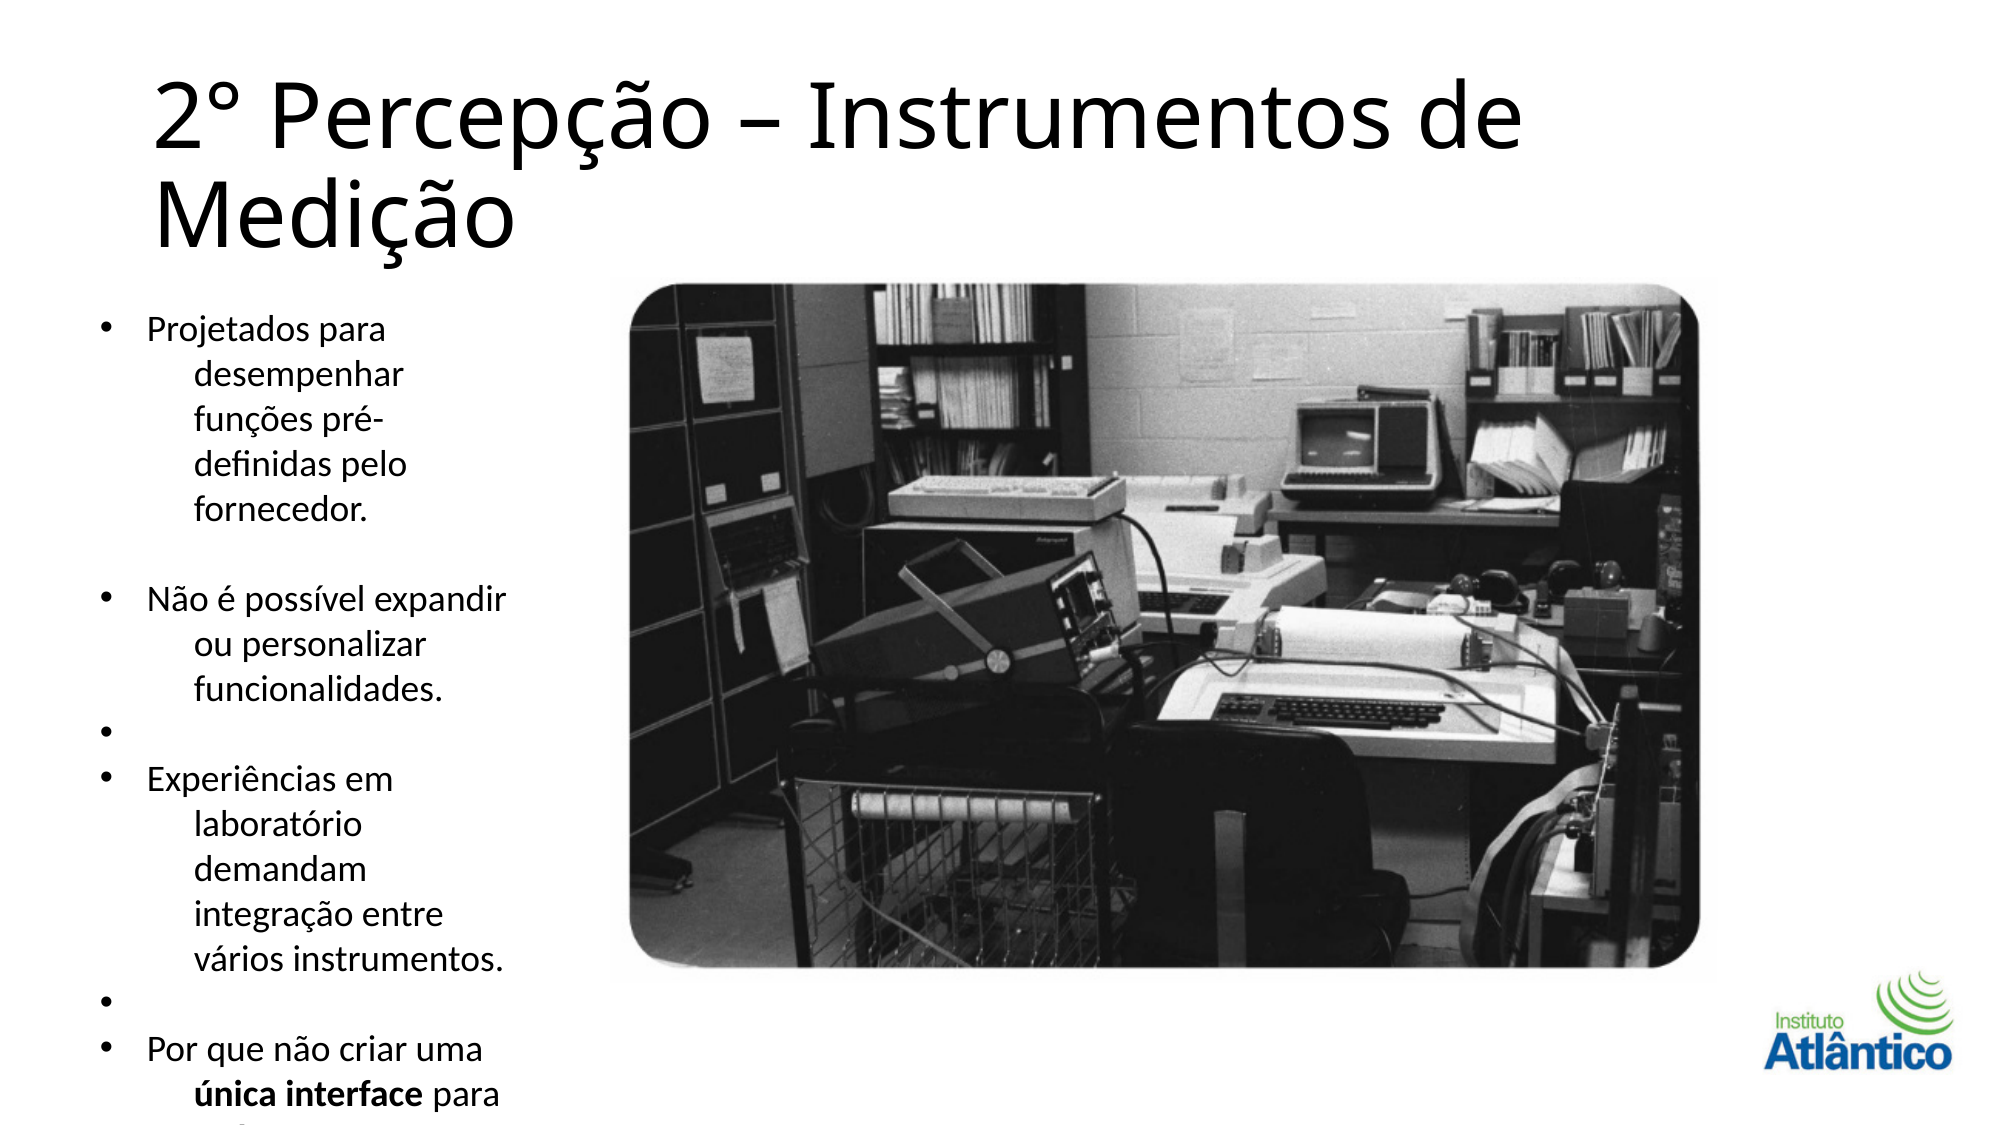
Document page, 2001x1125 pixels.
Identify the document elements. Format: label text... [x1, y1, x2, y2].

picture [610, 277, 2000, 1120]
text_box Projetados para desempenhar funções pré-definidas pelo fornecedor. Não é possível expandir ou personalizar funcionalidades. Experiências em laboratório demandam integração entre vários instrumentos. Por que não criar uma única interface para todos os instrumentos? [84, 296, 526, 1125]
title 2° Percepção – Instrumentos de Medição [137, 59, 1863, 278]
